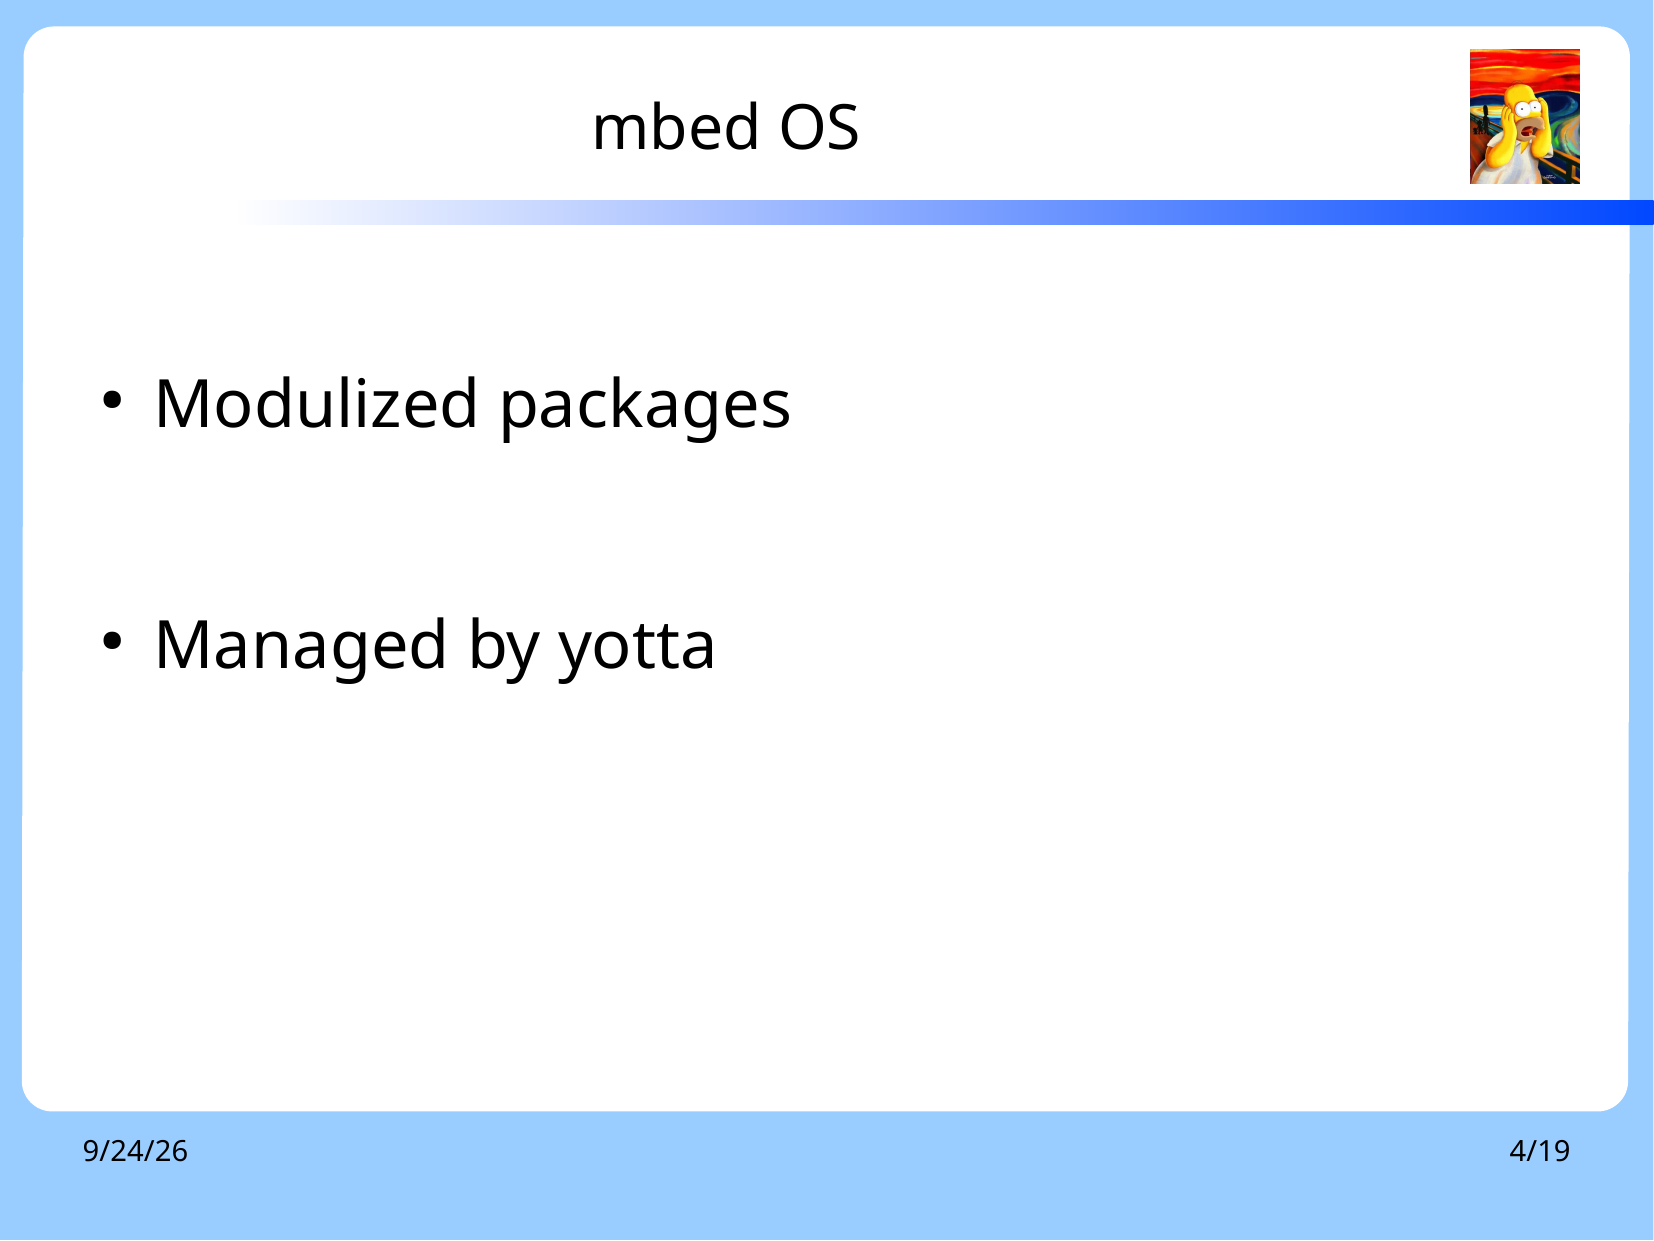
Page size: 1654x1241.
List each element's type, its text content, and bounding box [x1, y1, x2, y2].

picture [1470, 49, 1580, 184]
title mbed OS [82, 49, 1371, 201]
list Modulized packages Managed by yotta [82, 236, 1571, 956]
